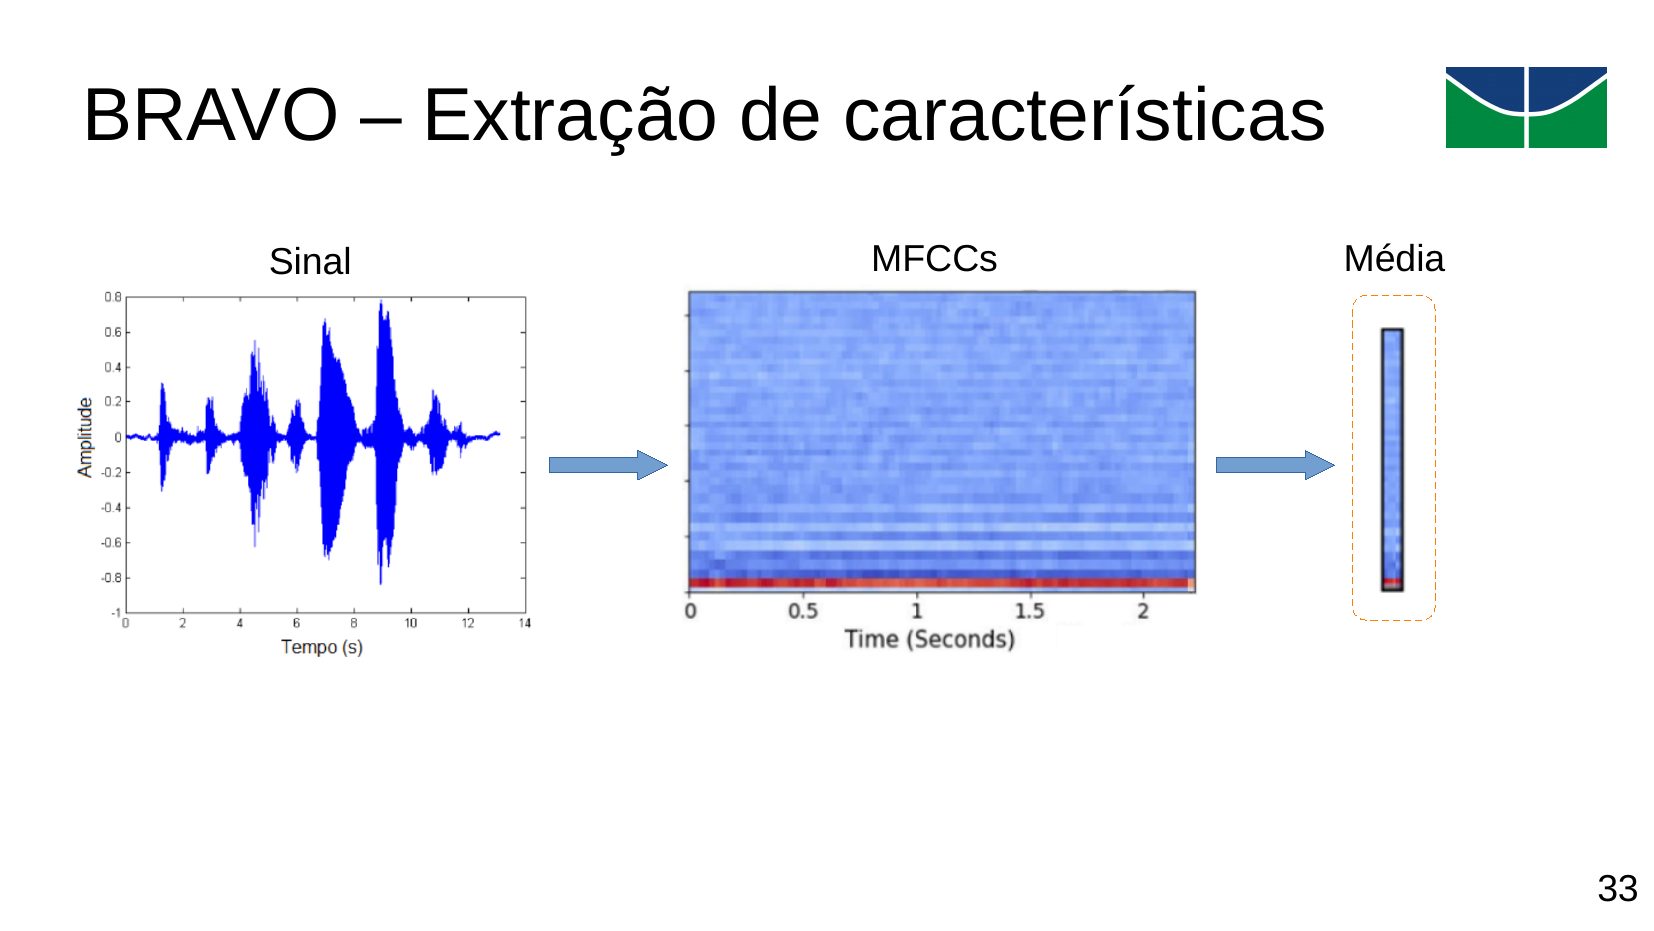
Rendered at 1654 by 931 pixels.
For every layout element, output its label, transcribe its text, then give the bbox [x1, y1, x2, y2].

text_box [549, 450, 668, 480]
title BRAVO – Extração de características [82, 37, 1571, 193]
text_box Média [1328, 230, 1461, 288]
text_box [1216, 450, 1335, 480]
text_box <number> [1024, 860, 1654, 931]
picture [678, 282, 1211, 663]
text_box Sinal [253, 232, 367, 290]
picture [60, 271, 538, 659]
picture [1375, 323, 1412, 607]
text_box MFCCs [856, 230, 1013, 288]
picture [1571, 67, 1607, 148]
